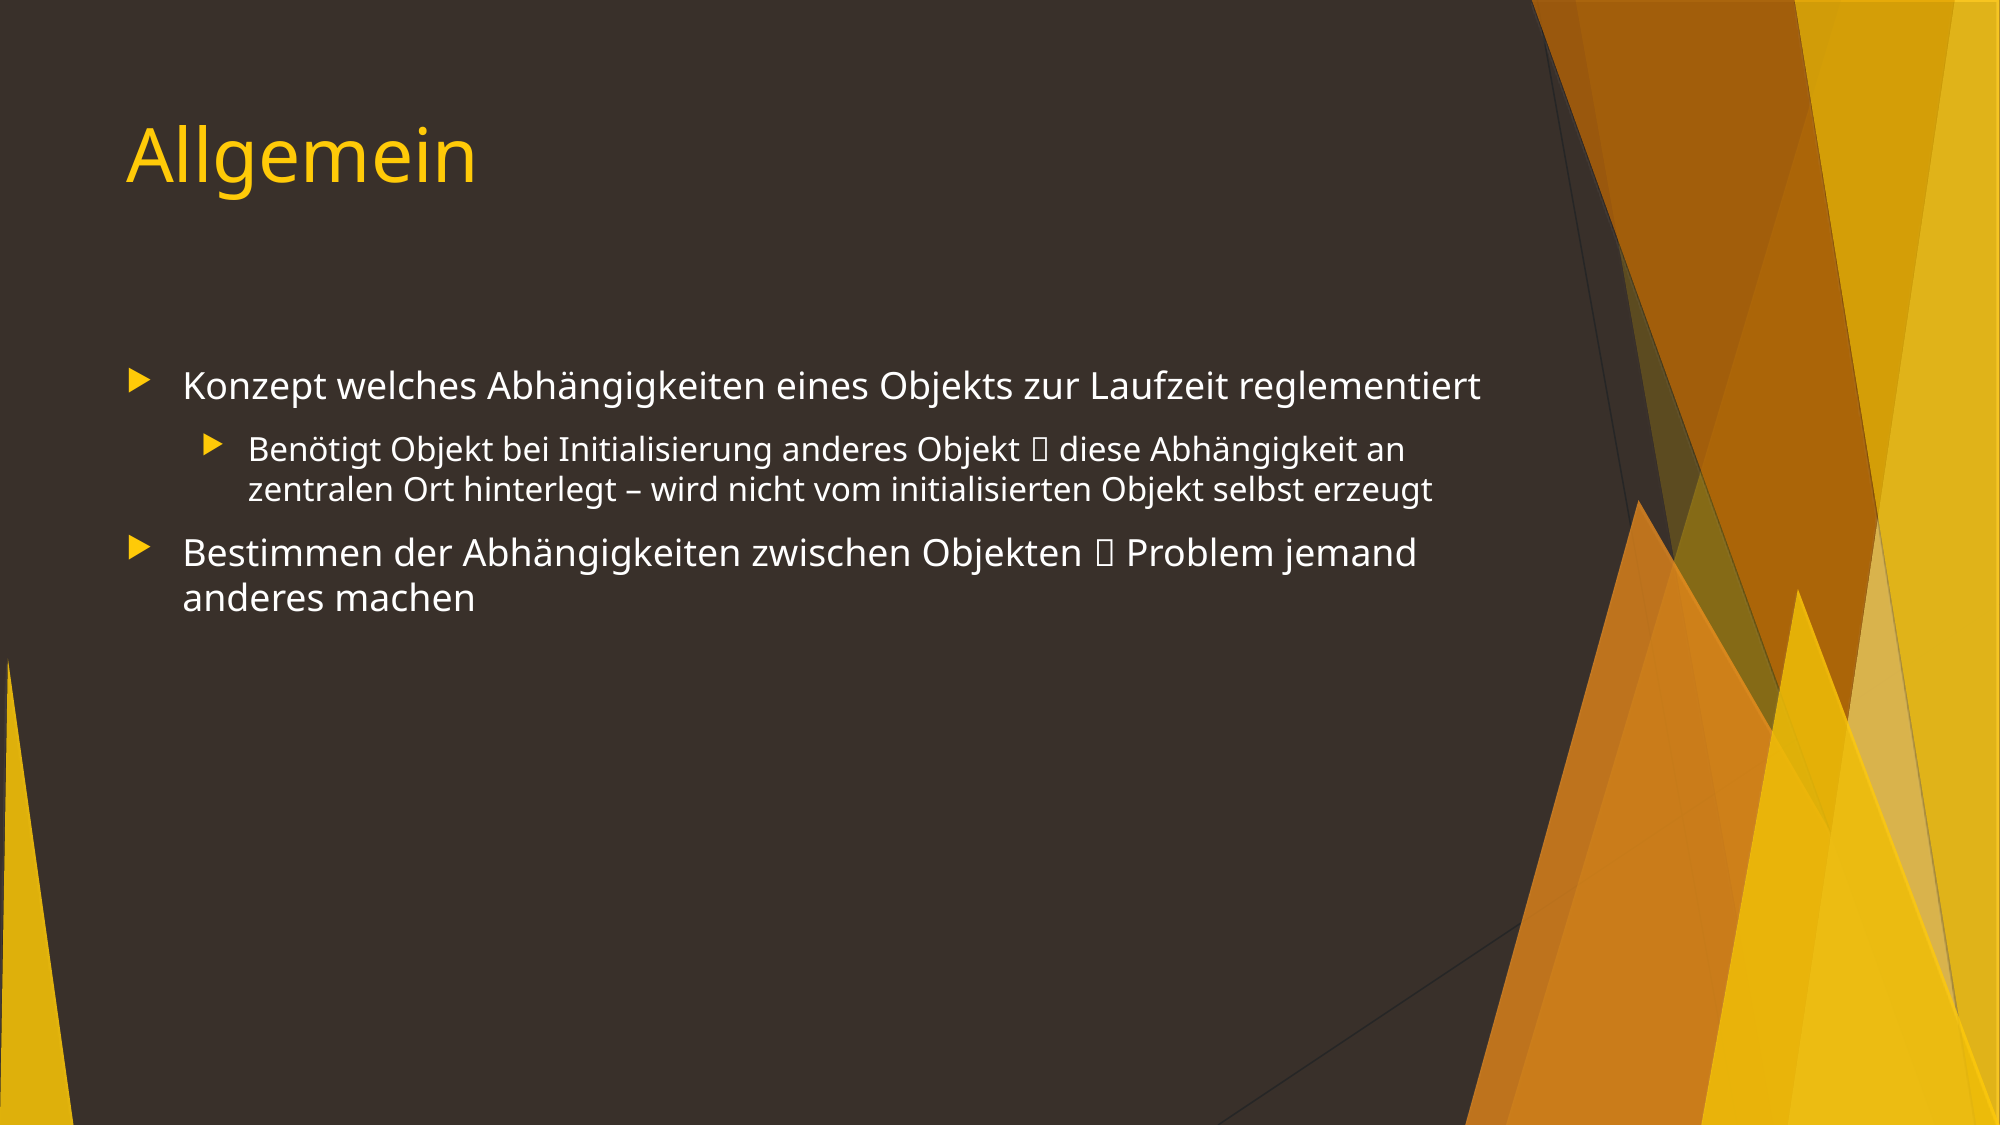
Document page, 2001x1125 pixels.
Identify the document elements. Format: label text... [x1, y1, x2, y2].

title Allgemein [111, 99, 1522, 317]
list Konzept welches Abhängigkeiten eines Objekts zur Laufzeit reglementiert Benötigt Objekt bei Initialisierung anderes Objekt  diese Abhängigkeit an zentralen Ort hinterlegt – wird nicht vom initialisierten Objekt selbst erzeugt Bestimmen der Abhängigkeiten zwischen Objekten  Problem jemand anderes machen [111, 354, 1522, 992]
